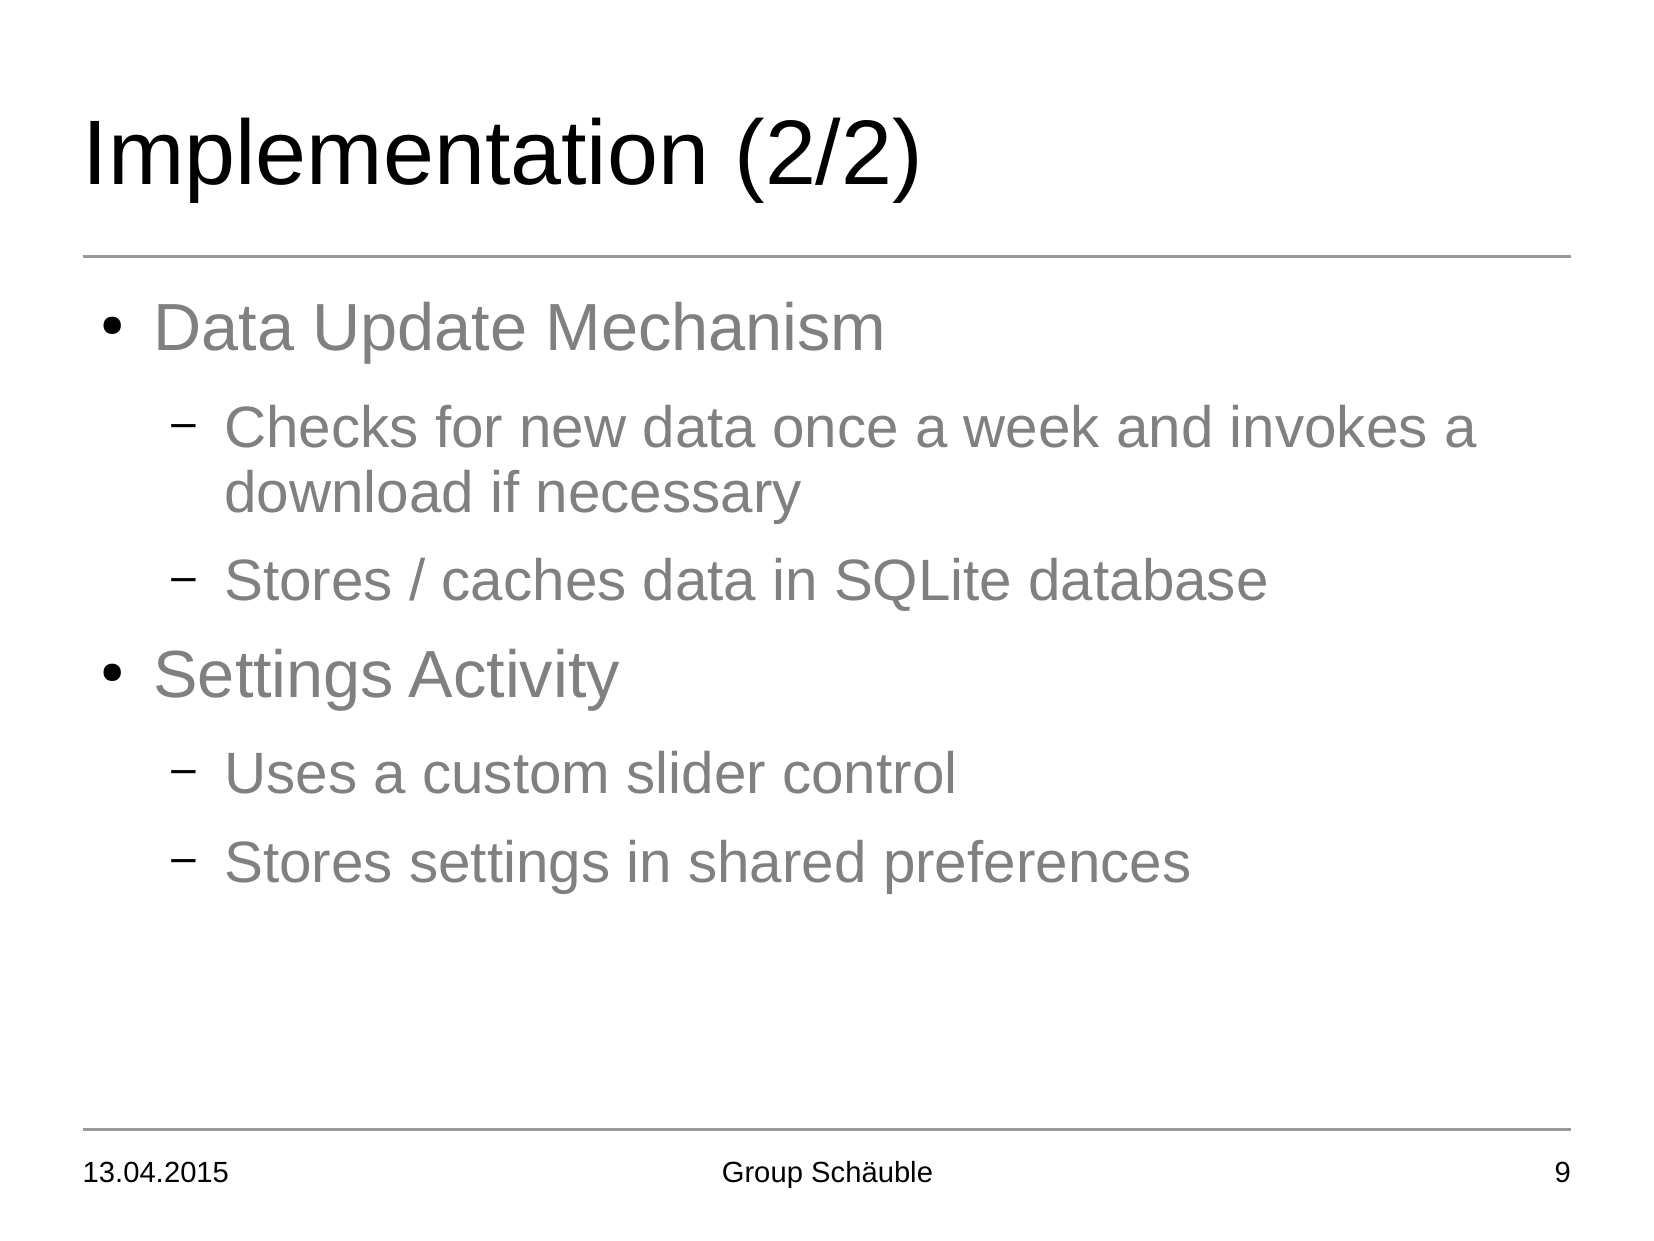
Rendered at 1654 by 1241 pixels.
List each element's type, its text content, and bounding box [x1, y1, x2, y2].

list Data Update Mechanism Checks for new data once a week and invokes a download if necessary Stores / caches data in SQLite database Settings Activity Uses a custom slider control Stores settings in shared preferences [82, 290, 1571, 1010]
title Implementation (2/2) [82, 49, 1571, 257]
